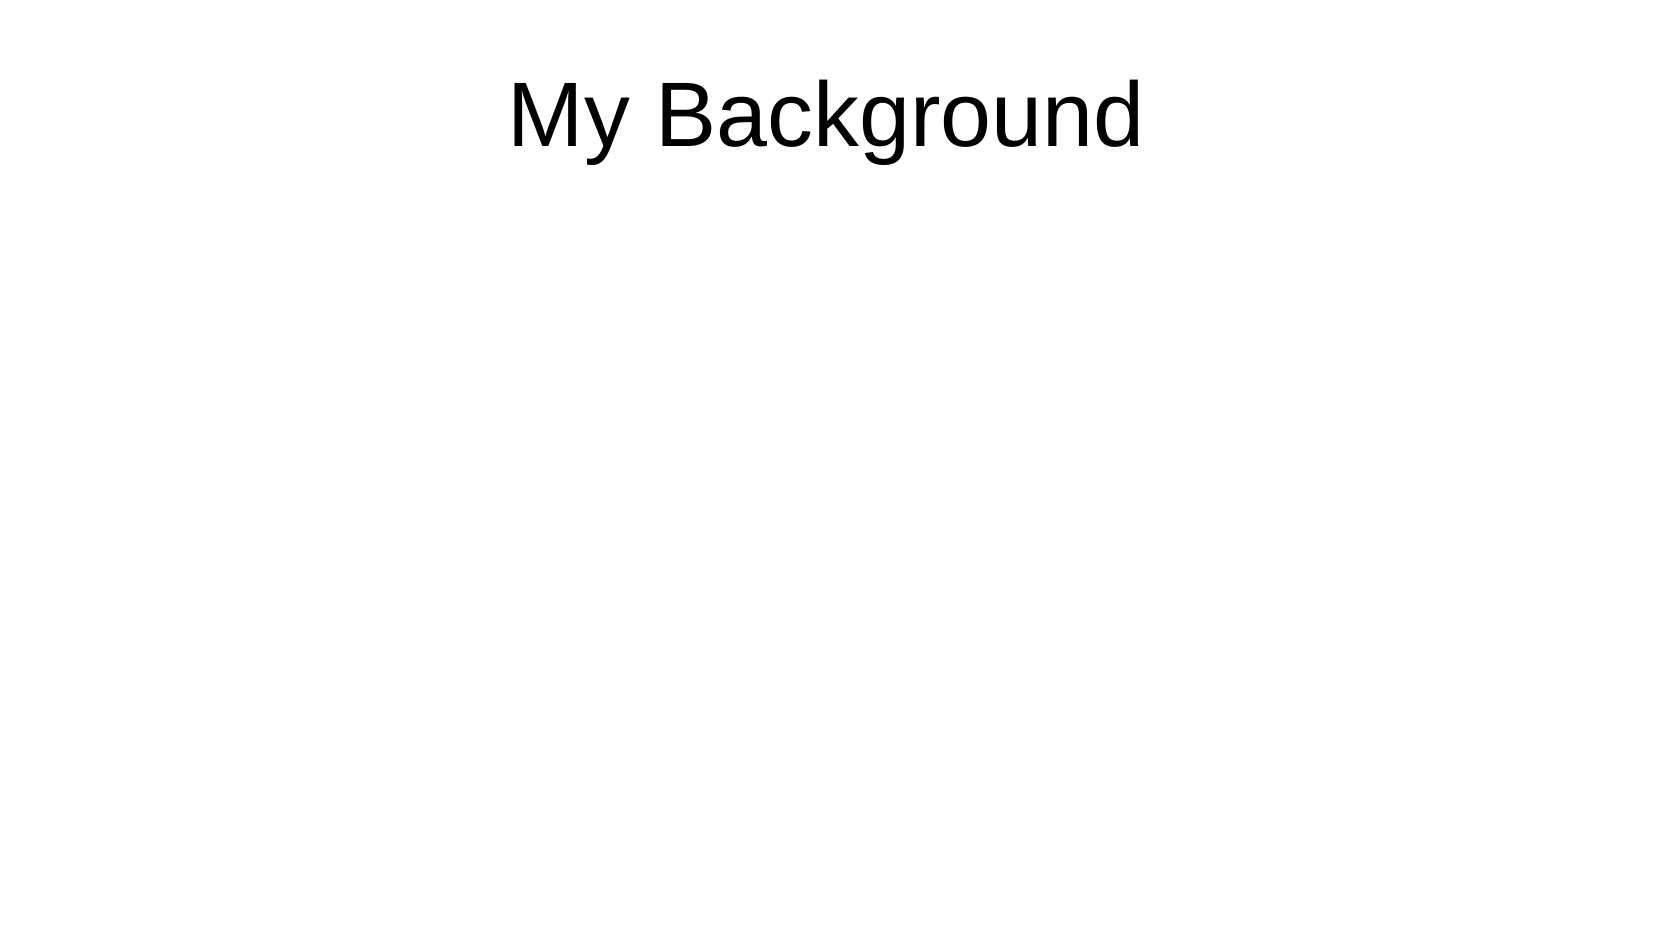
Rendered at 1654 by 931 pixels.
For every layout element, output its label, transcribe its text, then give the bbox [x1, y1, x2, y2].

title My Background [82, 37, 1571, 193]
